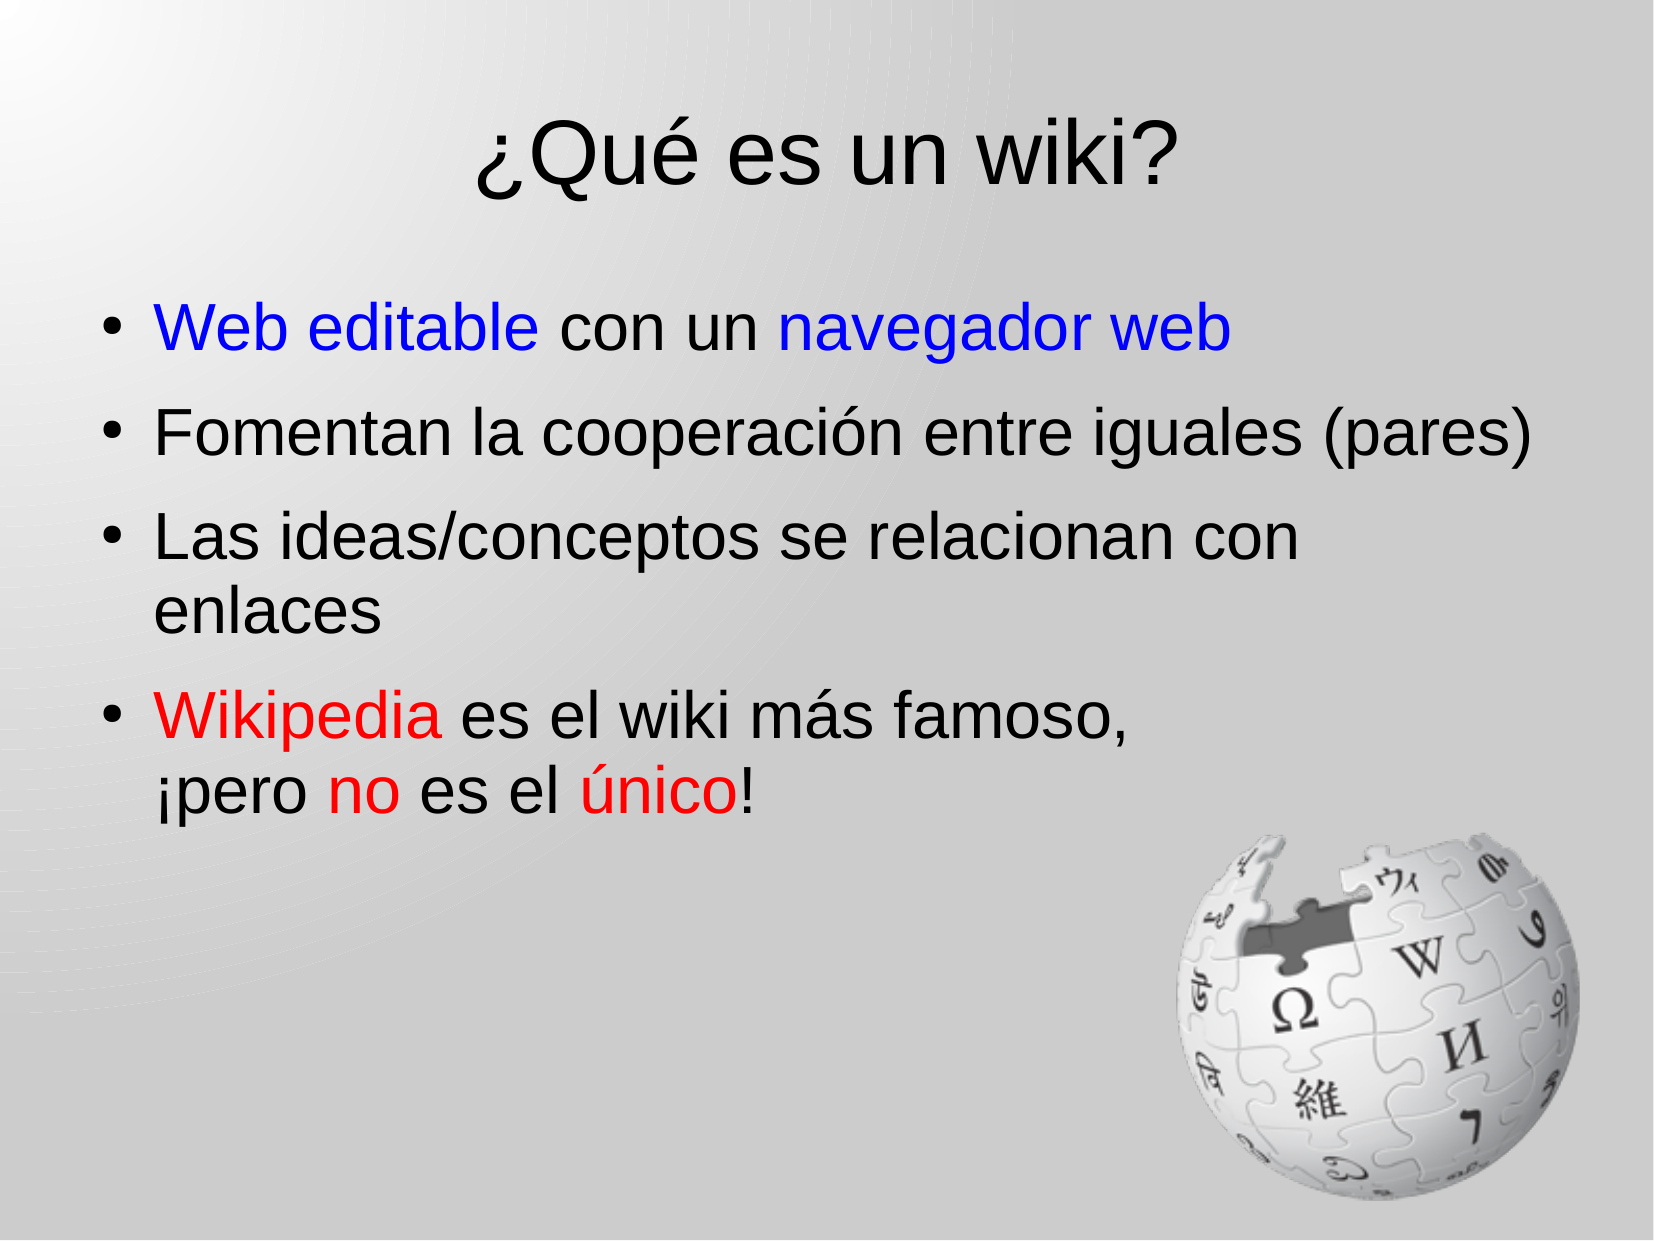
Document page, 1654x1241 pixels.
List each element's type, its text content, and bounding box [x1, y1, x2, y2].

title ¿Qué es un wiki? [82, 49, 1571, 257]
list Web editable con un navegador web Fomentan la cooperación entre iguales (pares) Las ideas/conceptos se relacionan con enlaces Wikipedia es el wiki más famoso, ¡pero no es el único! [82, 290, 1538, 1109]
picture [1169, 788, 1586, 1205]
